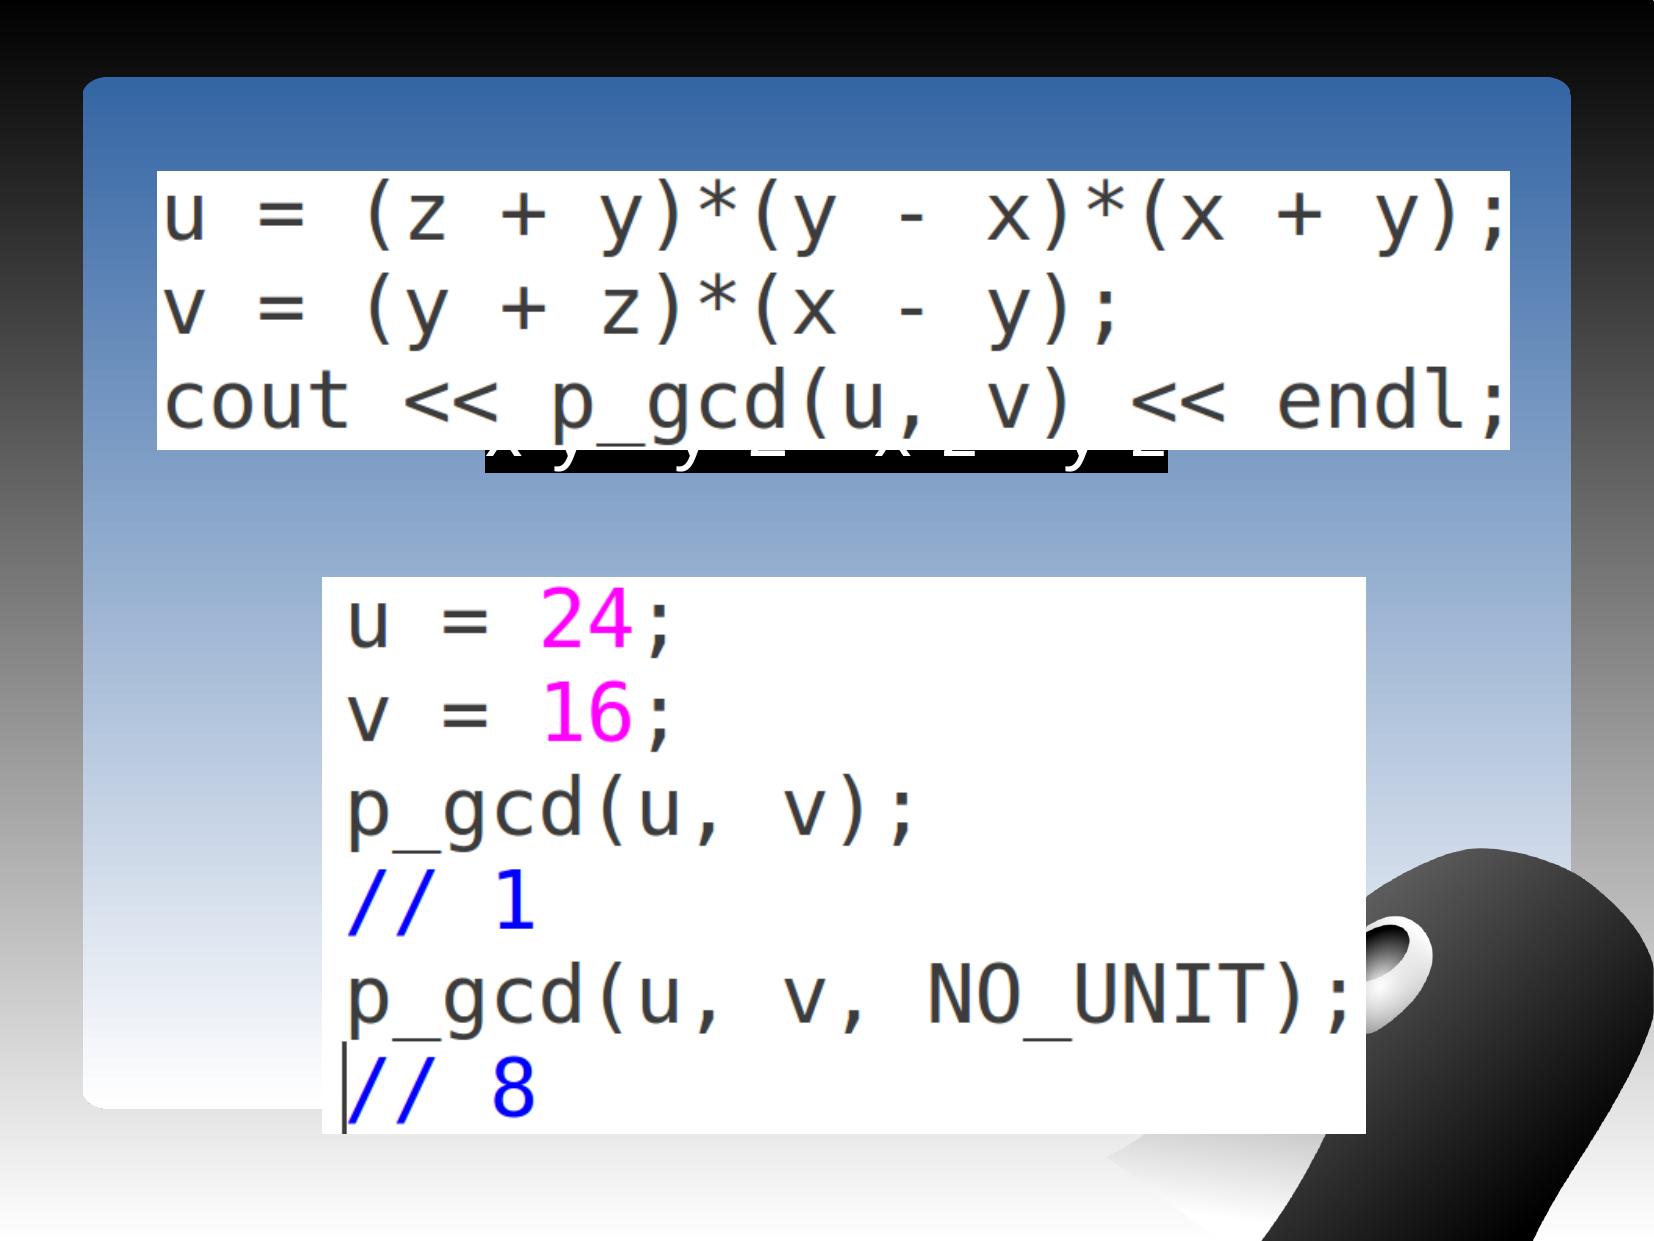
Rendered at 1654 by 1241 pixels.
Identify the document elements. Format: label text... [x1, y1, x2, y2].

picture [157, 171, 1510, 450]
subtitle x*y + y^2 + x*z + y*z [99, 297, 1555, 1092]
picture [322, 577, 1654, 1241]
